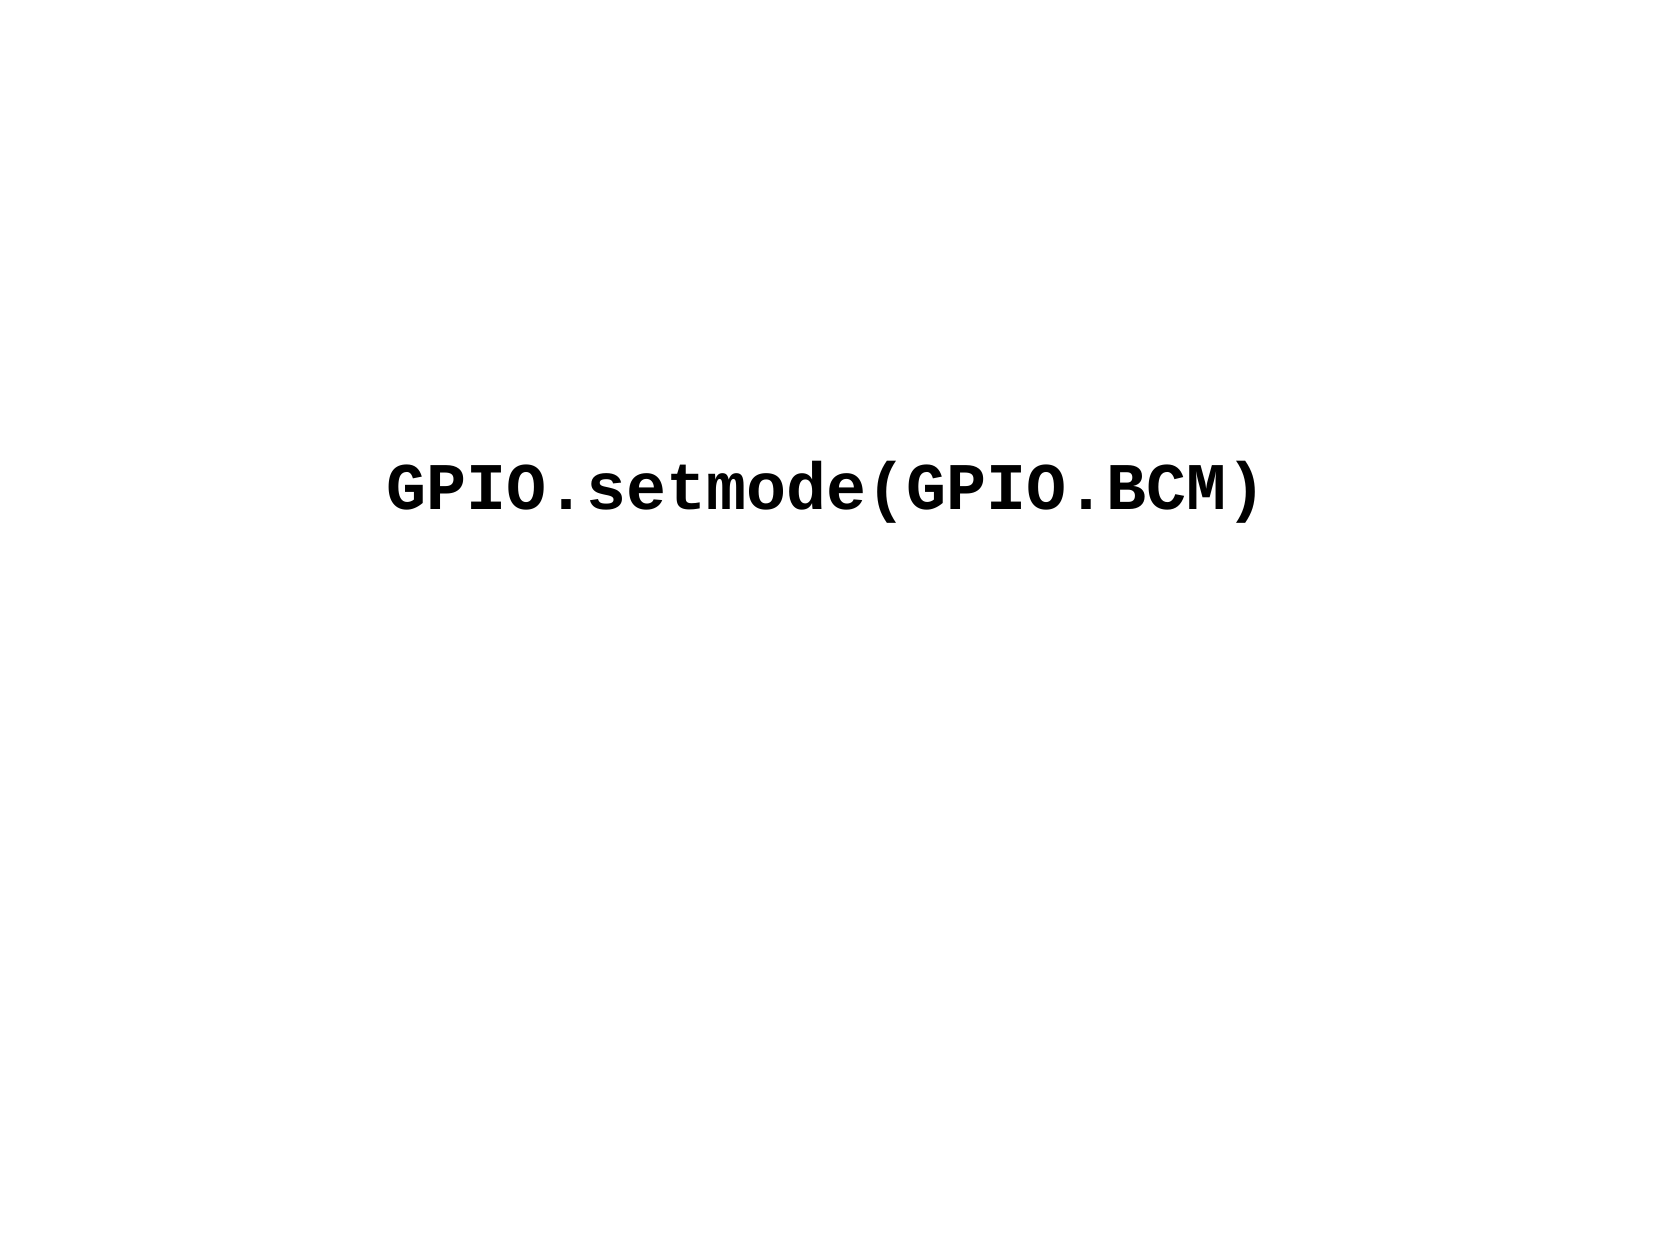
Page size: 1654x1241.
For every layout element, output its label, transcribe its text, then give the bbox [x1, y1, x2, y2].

subtitle GPIO.setmode(GPIO.BCM) [82, 49, 1571, 1010]
